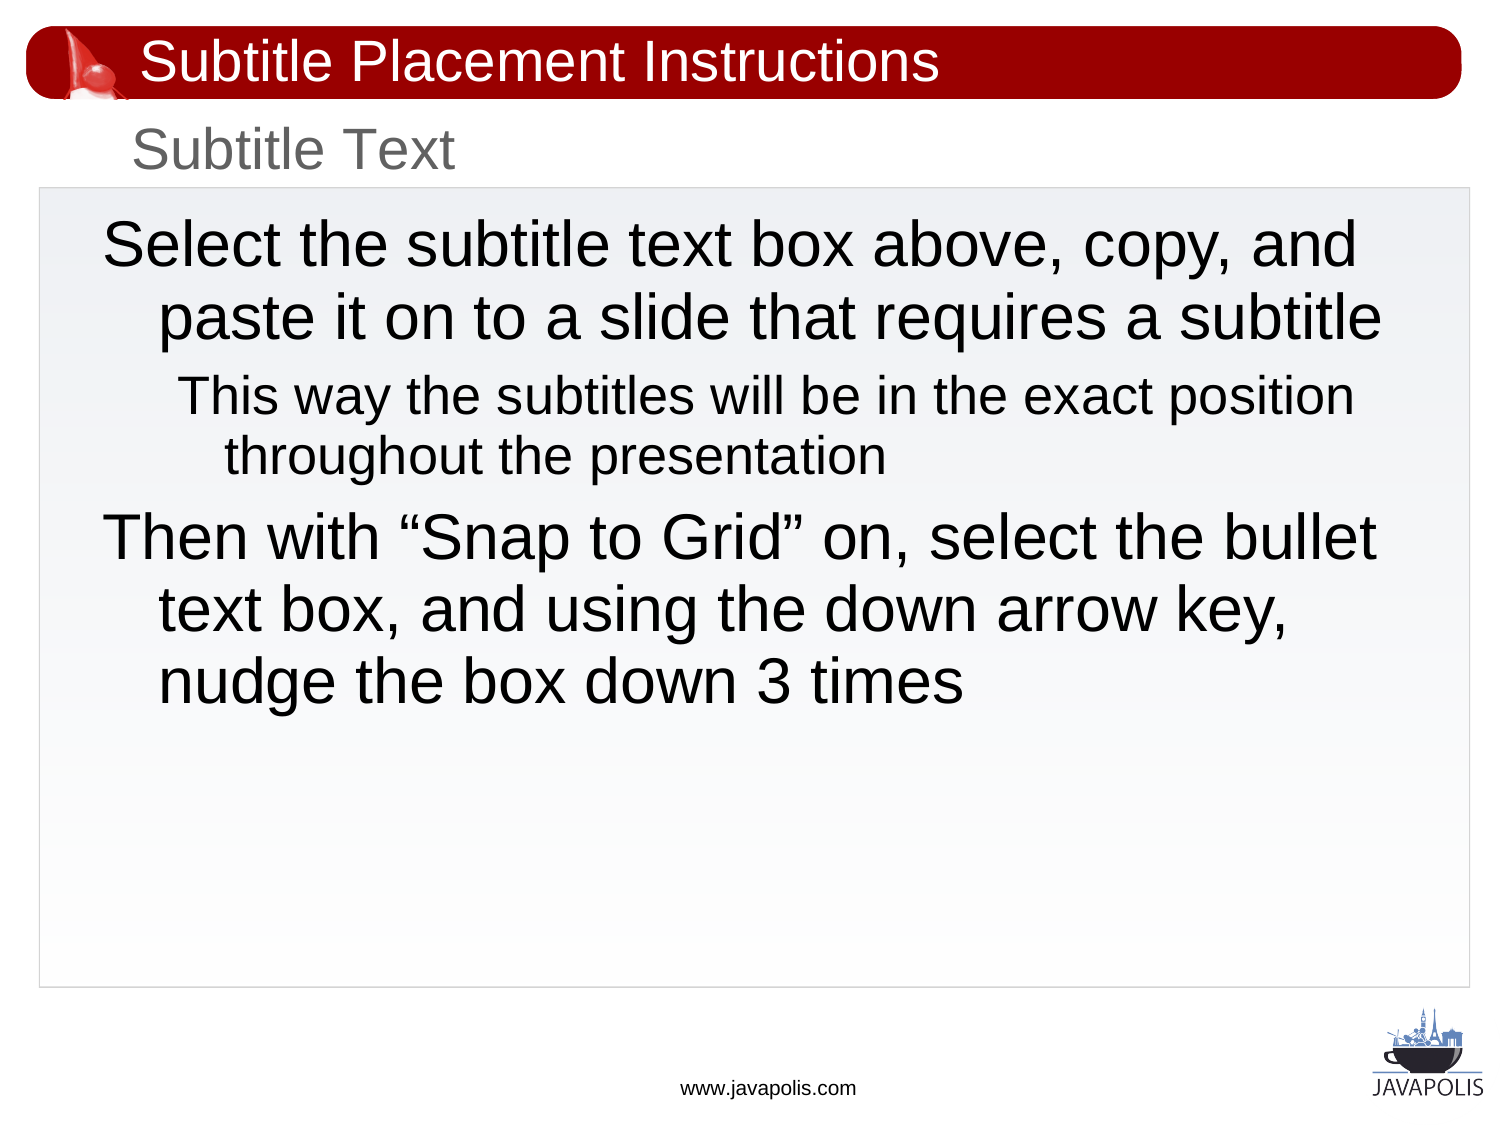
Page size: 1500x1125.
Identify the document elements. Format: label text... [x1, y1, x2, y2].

title Subtitle Placement Instructions [125, 0, 1450, 100]
picture [62, 28, 125, 100]
picture [1426, 1006, 1500, 1125]
list Select the subtitle text box above, copy, and paste it on to a slide that requires a subtitle This way the subtitles will be in the exact position throughout the presentation Then with “Snap to Grid” on, select the bullet text box, and using the down arrow key, nudge the box down 3 times [87, 199, 1426, 1125]
text_box Subtitle Text [124, 125, 1305, 199]
